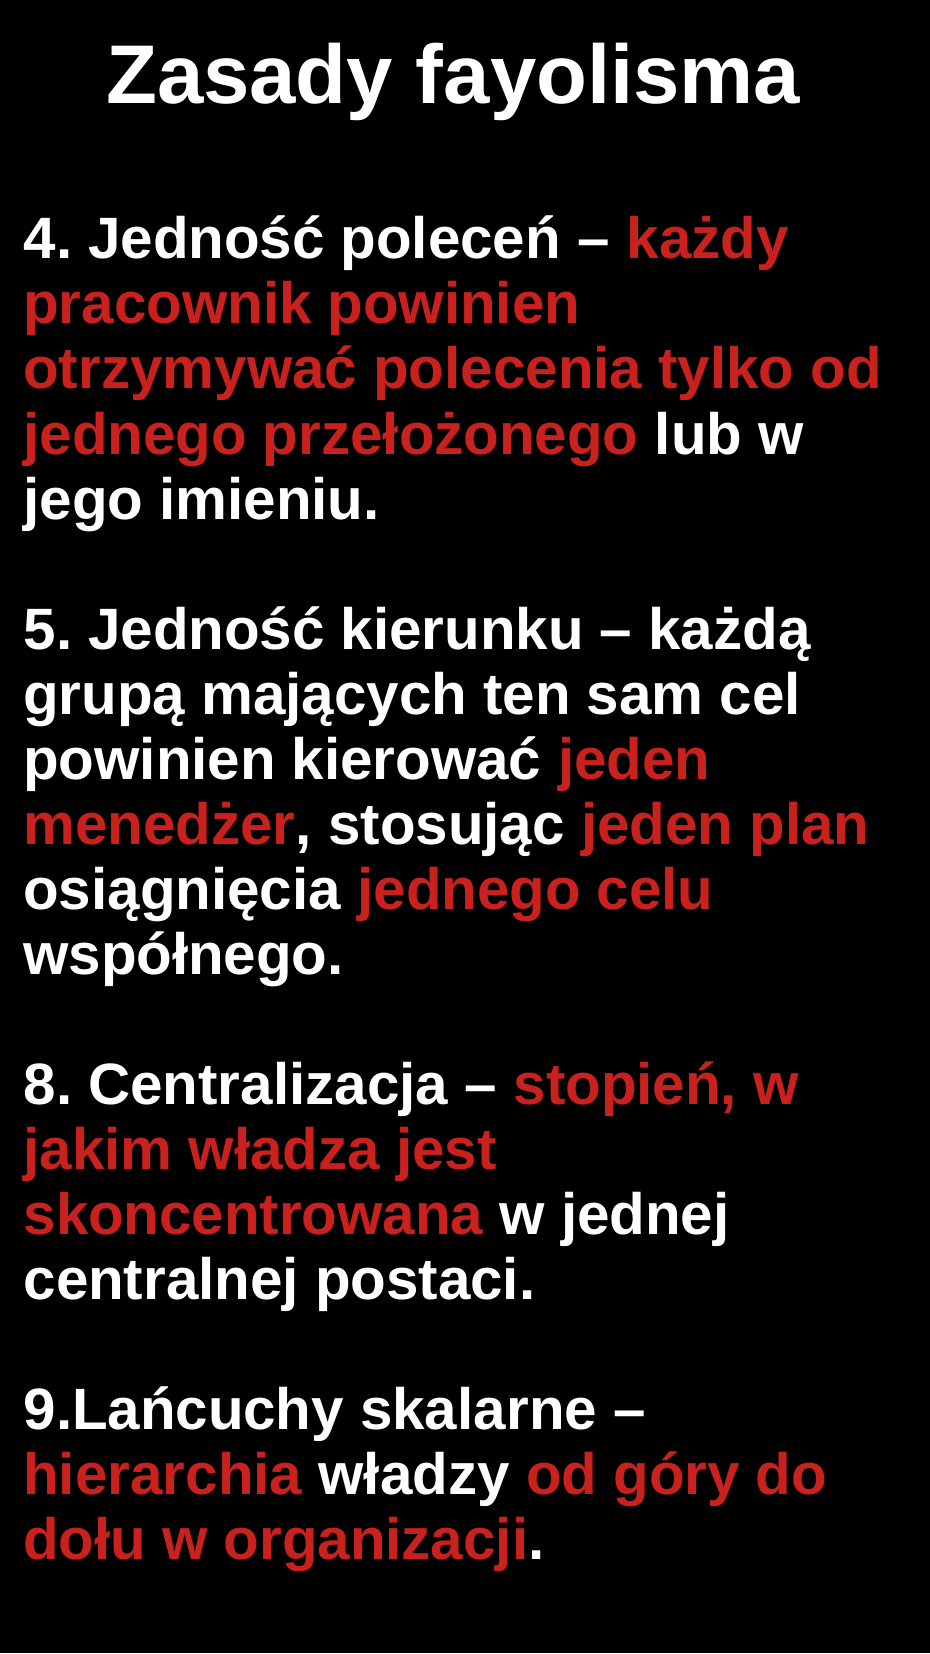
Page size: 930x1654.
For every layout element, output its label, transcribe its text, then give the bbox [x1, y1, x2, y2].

title Zasady fayolisma [0, 0, 930, 150]
text_box 4. Jedność poleceń – każdy pracownik powinien otrzymywać polecenia tylko od jednego przełożonego lub w jego imieniu. 5. Jedność kierunku – każdą grupą mających ten sam cel powinien kierować jeden menedżer, stosując jeden plan osiągnięcia jednego celu współnego. 8. Centralizacja – stopień, w jakim władza jest skoncentrowana w jednej centralnej postaci. 9.Lańcuchy skalarne – hierarchia władzy od góry do dołu w organizacji. [23, 206, 917, 1590]
